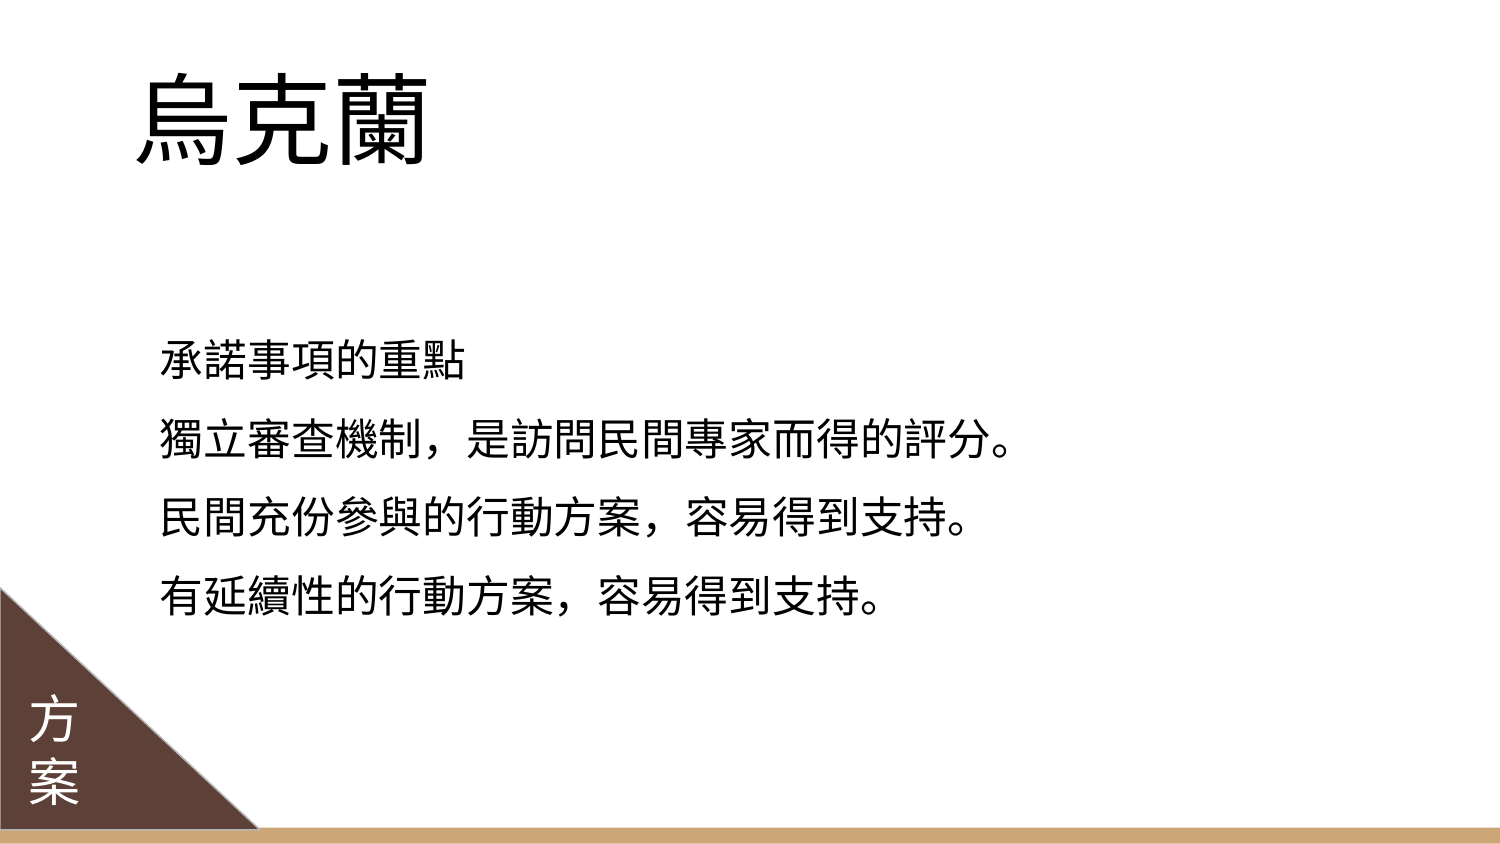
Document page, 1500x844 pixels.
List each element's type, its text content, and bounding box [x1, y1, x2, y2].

title 承諾事項的重點 獨立審查機制，是訪問民間專家而得的評分。 民間充份參與的行動方案，容易得到支持。 有延續性的行動方案，容易得到支持。 [144, 256, 1355, 672]
title 烏克蘭 [117, 0, 1383, 235]
text_box 方案 [13, 671, 111, 760]
text_box [0, 587, 261, 830]
